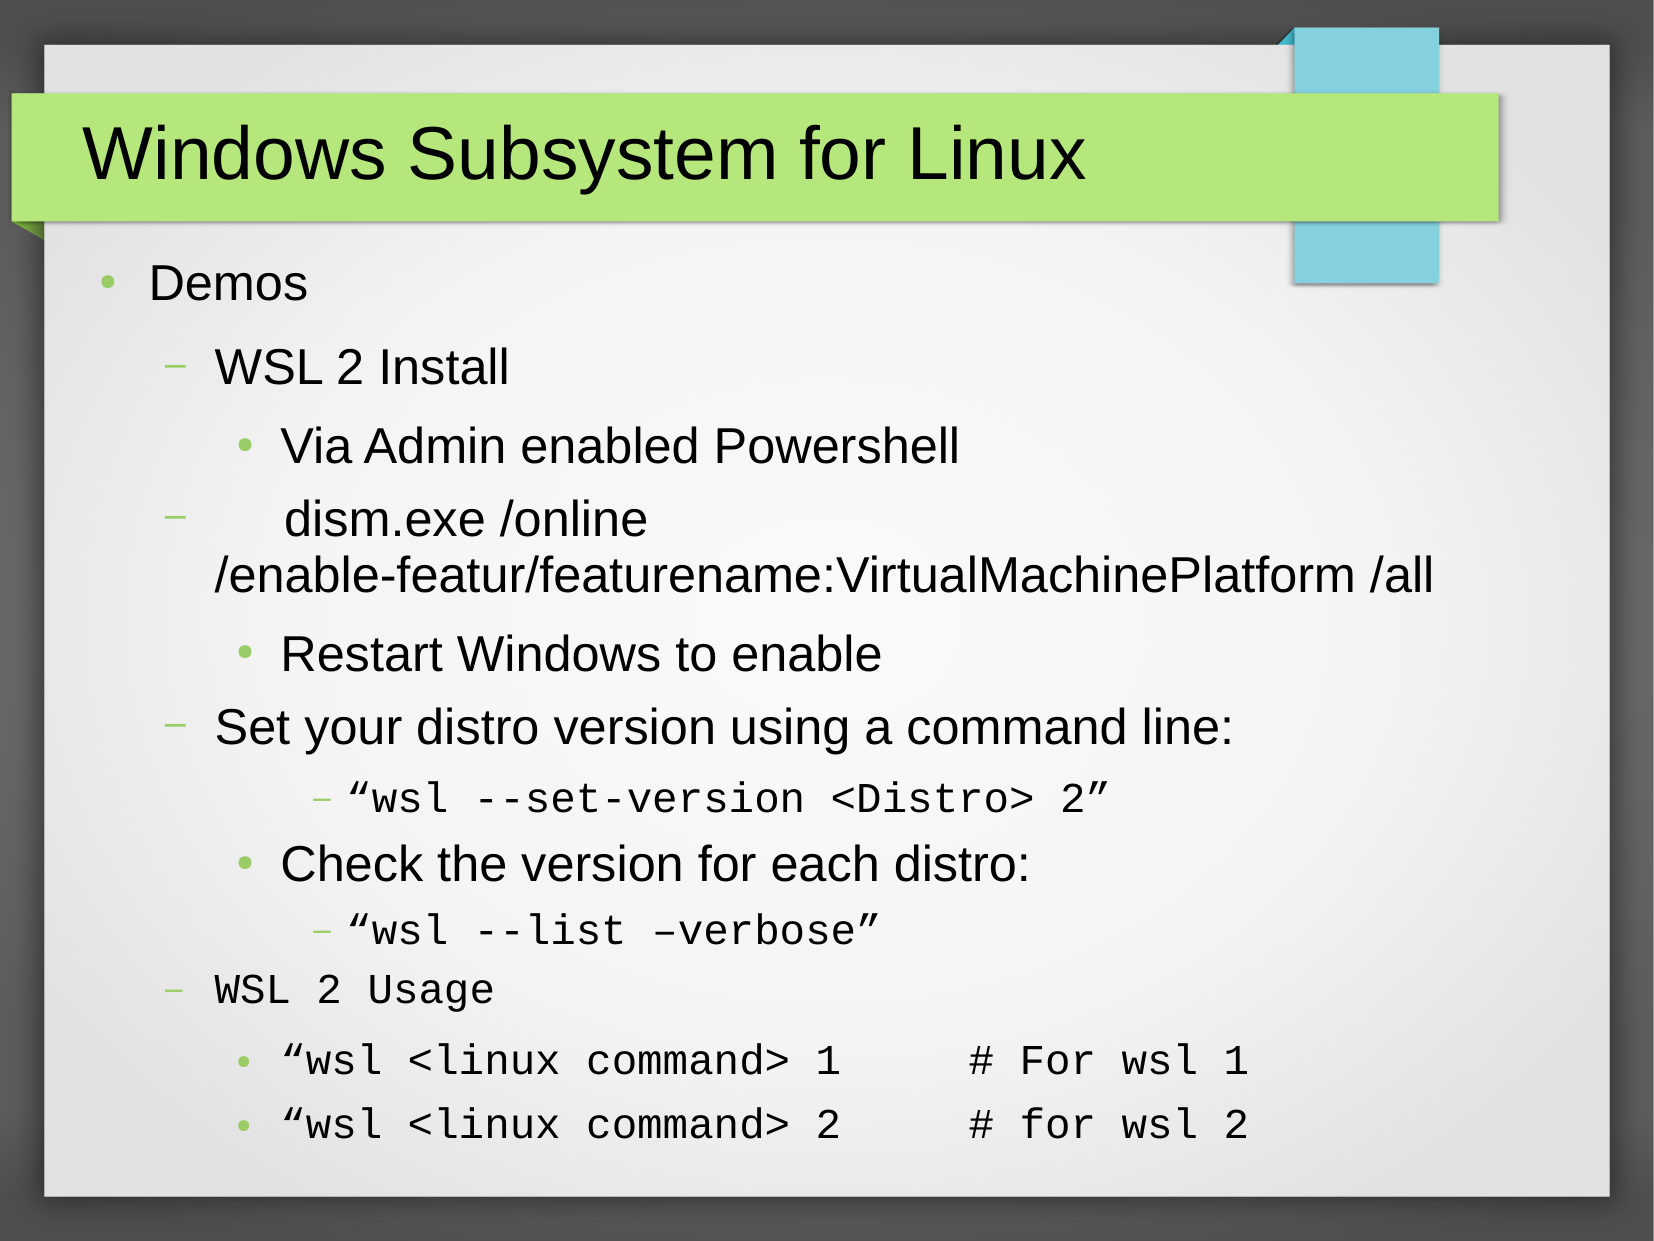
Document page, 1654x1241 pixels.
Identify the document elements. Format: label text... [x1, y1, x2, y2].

list Demos WSL 2 Install Via Admin enabled Powershell dism.exe /online /enable-featur/featurename:VirtualMachinePlatform /all Restart Windows to enable Set your distro version using a command line: “wsl --set-version <Distro> 2” Check the version for each distro: “wsl --list –verbose” WSL 2 Usage “wsl <linux command> 1 # For wsl 1 “wsl <linux command> 2 # for wsl 2 [82, 255, 1571, 1156]
picture [0, 0, 1654, 1241]
title Windows Subsystem for Linux [82, 94, 1264, 213]
